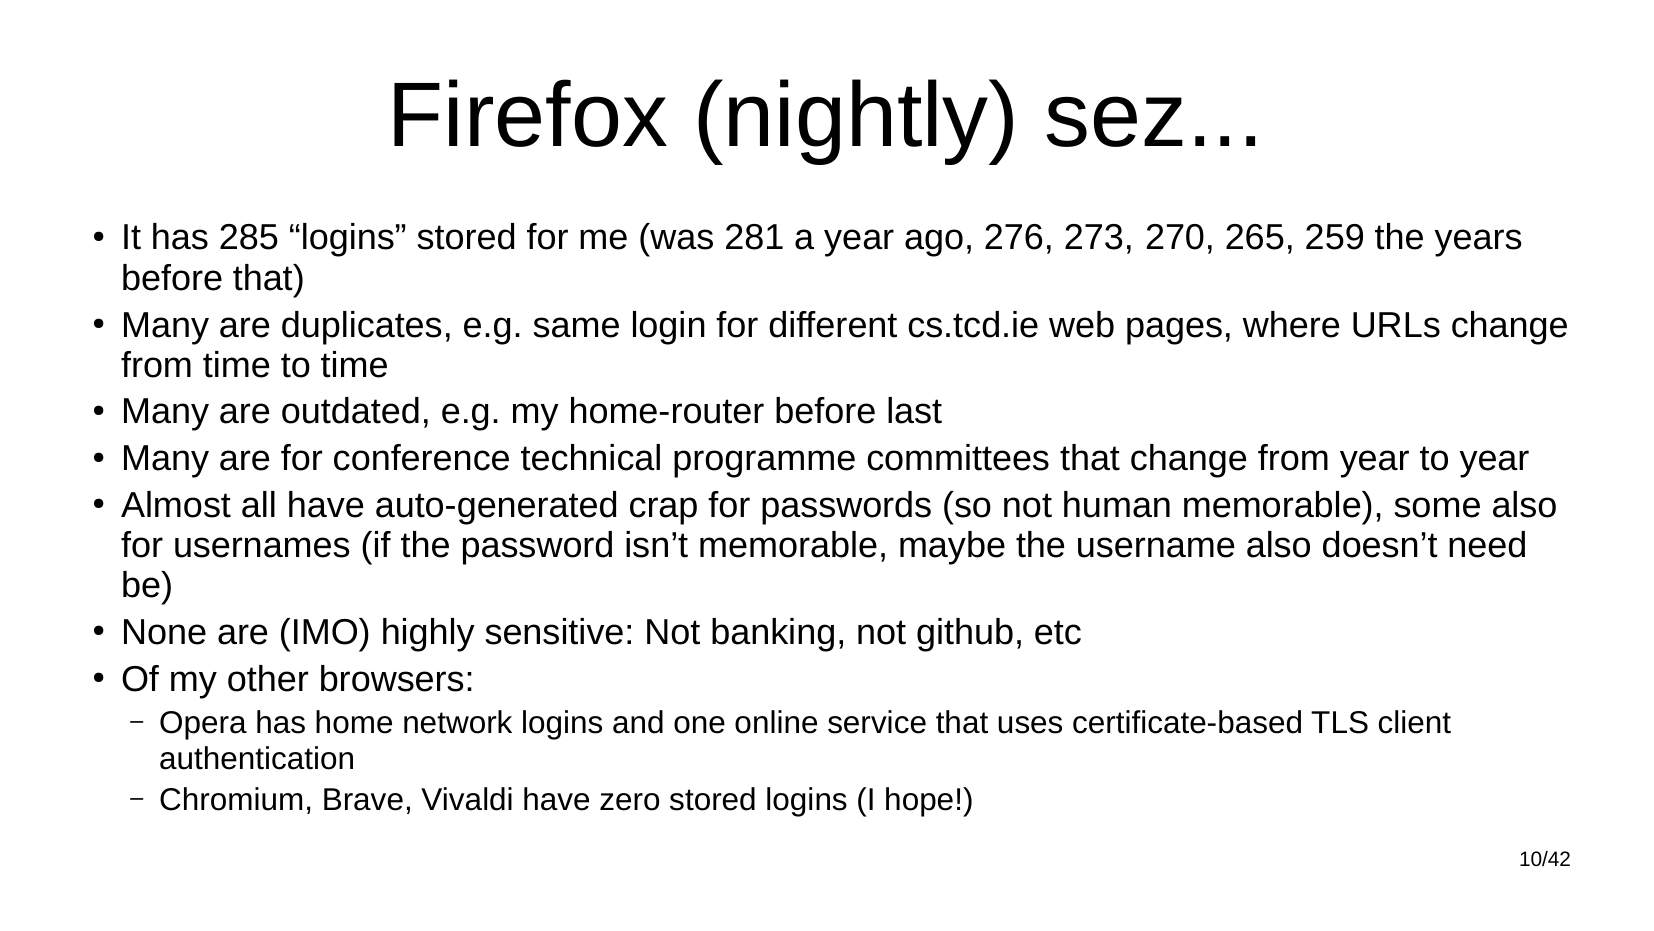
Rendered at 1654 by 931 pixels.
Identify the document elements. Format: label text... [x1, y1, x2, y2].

title Firefox (nightly) sez... [82, 37, 1571, 193]
list It has 285 “logins” stored for me (was 281 a year ago, 276, 273, 270, 265, 259 the years before that) Many are duplicates, e.g. same login for different cs.tcd.ie web pages, where URLs change from time to time Many are outdated, e.g. my home-router before last Many are for conference technical programme committees that change from year to year Almost all have auto-generated crap for passwords (so not human memorable), some also for usernames (if the password isn’t memorable, maybe the username also doesn’t need be) None are (IMO) highly sensitive: Not banking, not github, etc Of my other browsers: Opera has home network logins and one online service that uses certificate-based TLS client authentication Chromium, Brave, Vivaldi have zero stored logins (I hope!) [82, 217, 1571, 827]
